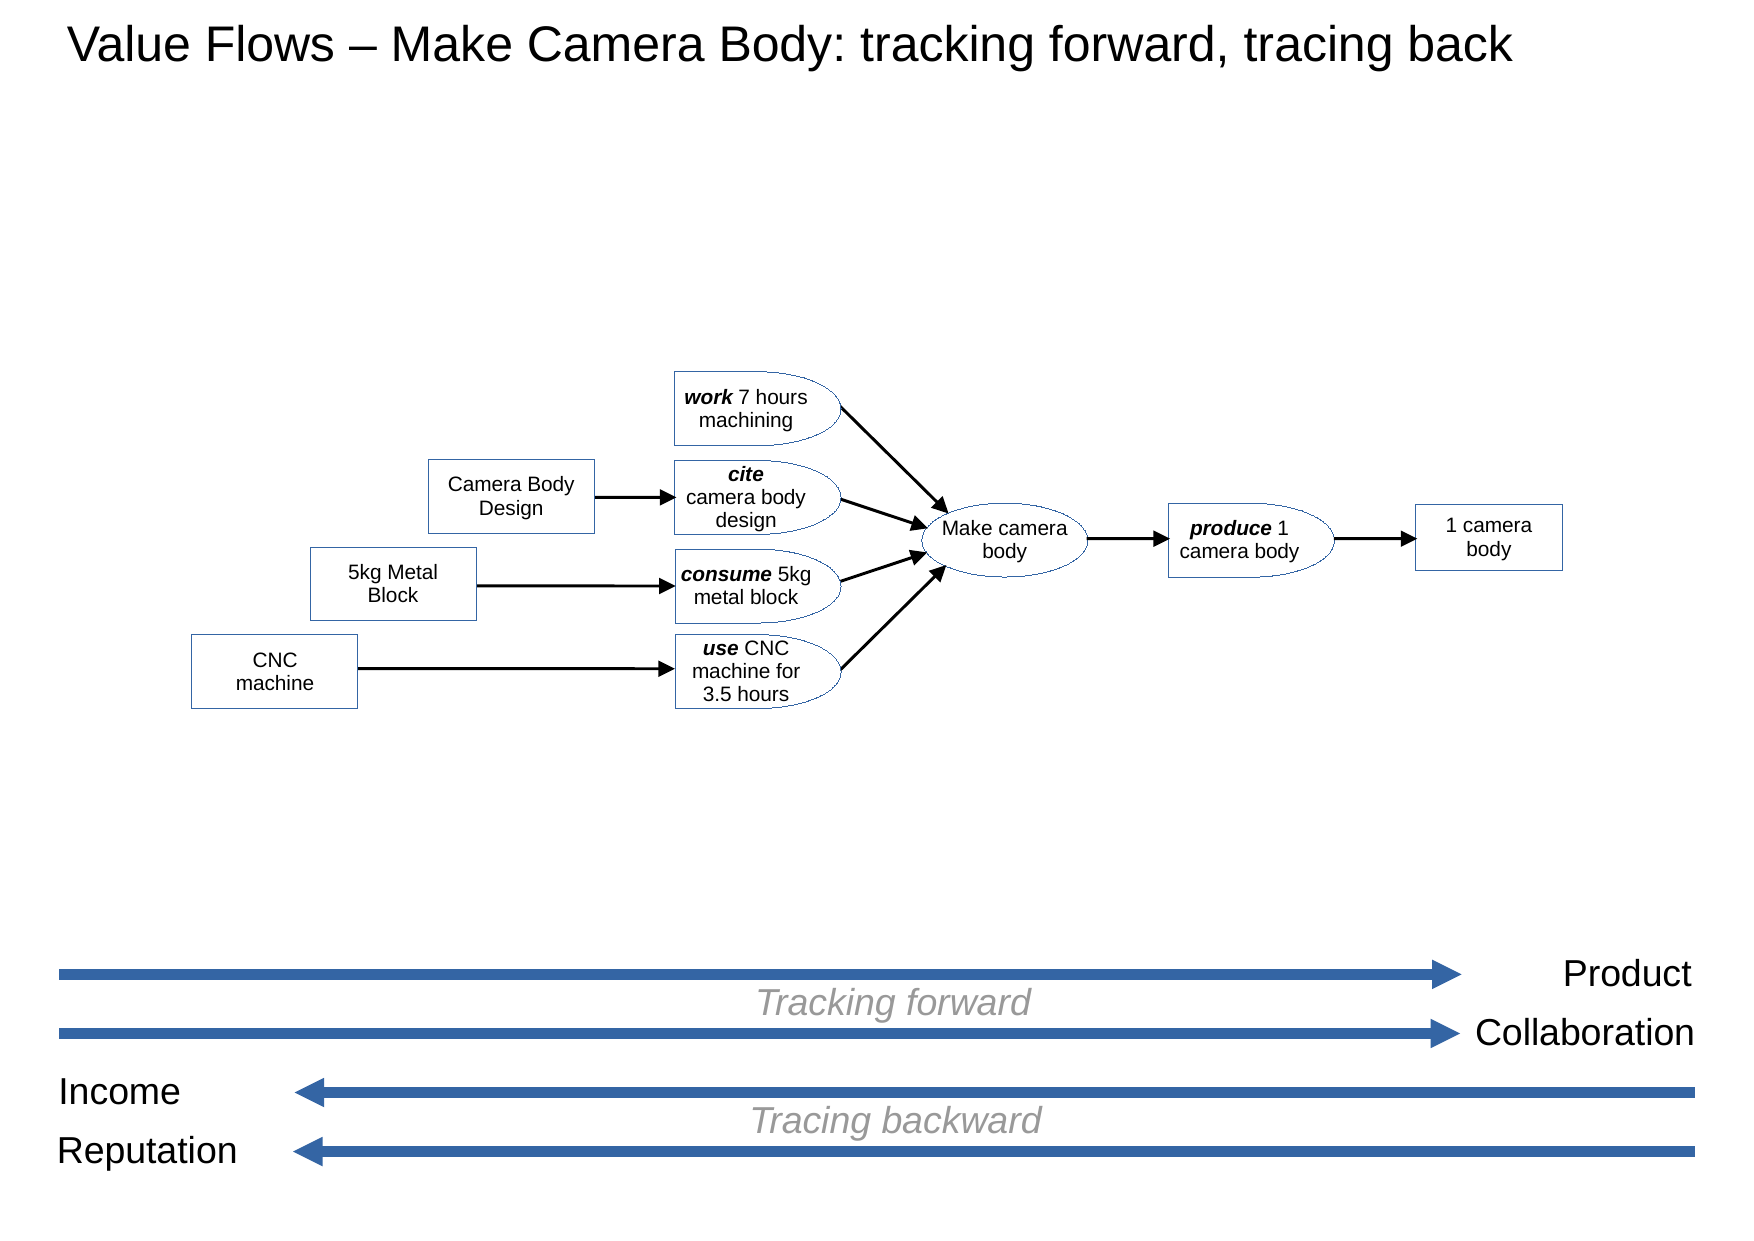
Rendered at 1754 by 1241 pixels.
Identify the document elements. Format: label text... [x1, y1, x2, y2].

text_box 1 camera body [1415, 504, 1563, 571]
text_box work 7 hours machining [674, 371, 842, 446]
text_box Camera Body Design [428, 459, 595, 534]
text_box Product [1473, 944, 1707, 1002]
text_box Make camera body [921, 503, 1088, 578]
text_box cite camera body design [674, 460, 842, 535]
text_box consume 5kg metal block [675, 549, 842, 624]
text_box use CNC machine for 3.5 hours [675, 634, 842, 709]
text_box produce 1 camera body [1168, 503, 1335, 578]
text_box CNC machine [191, 634, 358, 709]
text_box Collaboration [1460, 1003, 1713, 1061]
text_box Tracking forward [740, 974, 1063, 1032]
text_box Value Flows – Make Camera Body: tracking forward, tracing back [52, 8, 1703, 136]
text_box Reputation [42, 1122, 295, 1179]
text_box Tracing backward [734, 1092, 1072, 1152]
text_box 5kg Metal Block [310, 547, 477, 621]
text_box Income [43, 1062, 236, 1120]
